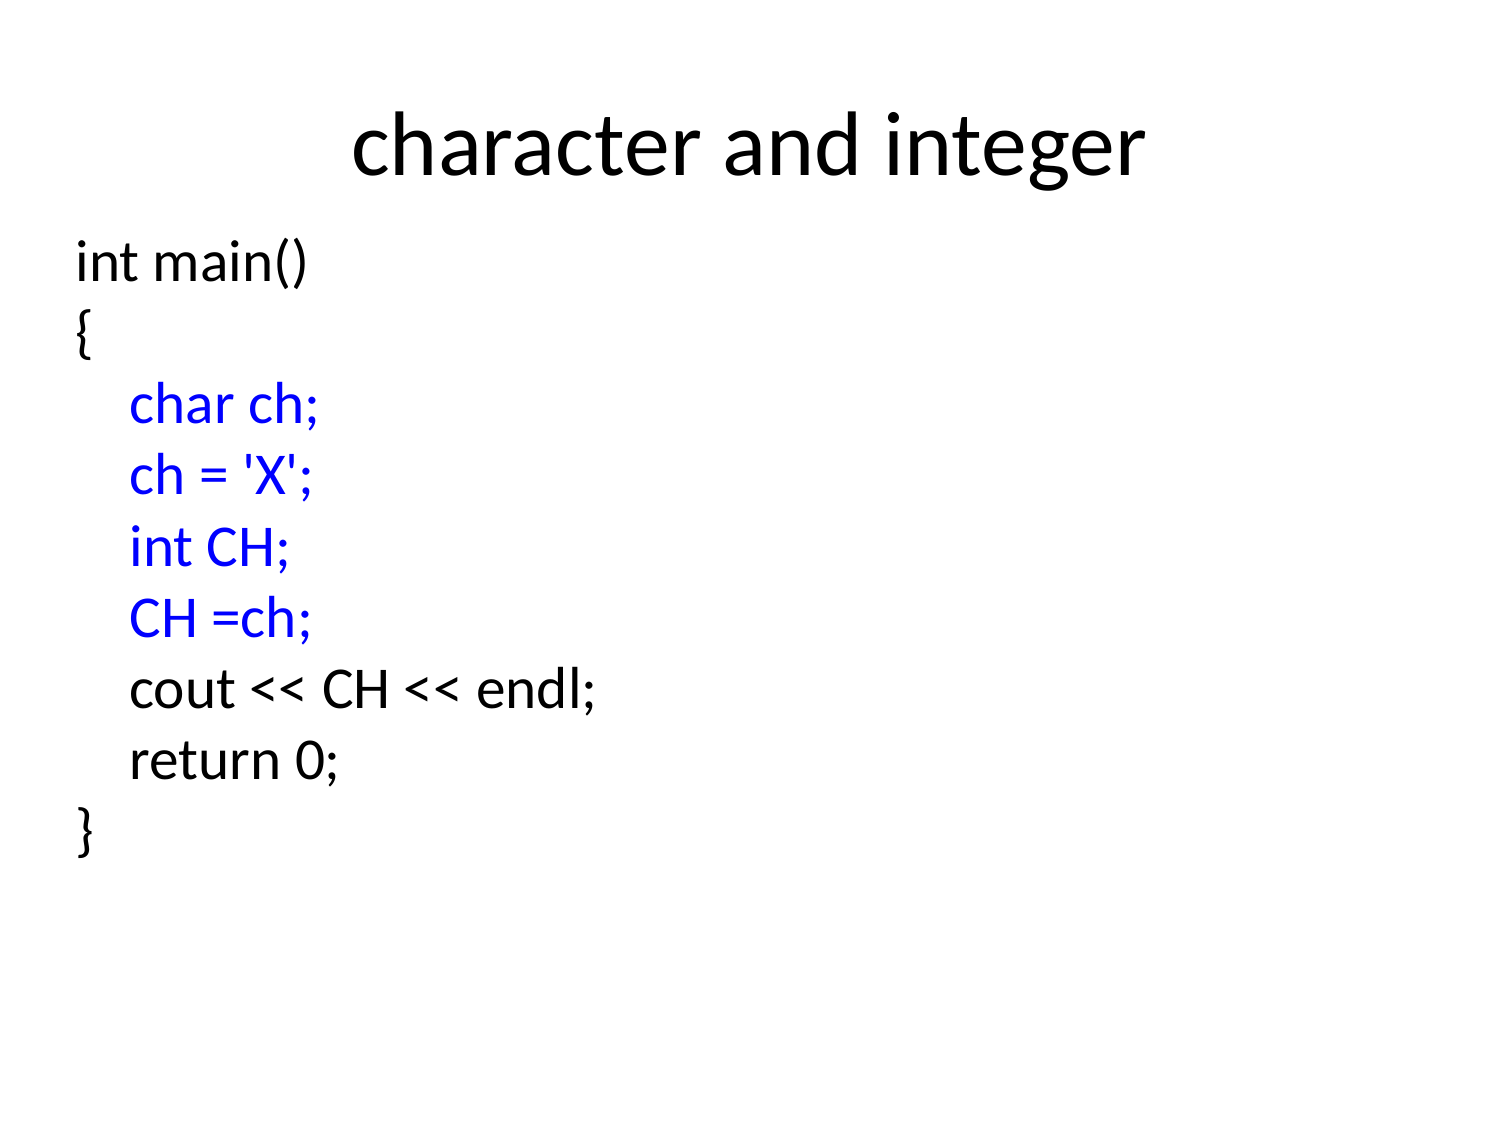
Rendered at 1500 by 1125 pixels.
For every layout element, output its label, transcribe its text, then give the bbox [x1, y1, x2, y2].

list int main() { char ch; ch = 'X'; int CH; CH =ch; cout << CH << endl; return 0; } [61, 214, 1412, 957]
title character and integer [75, 45, 1425, 233]
